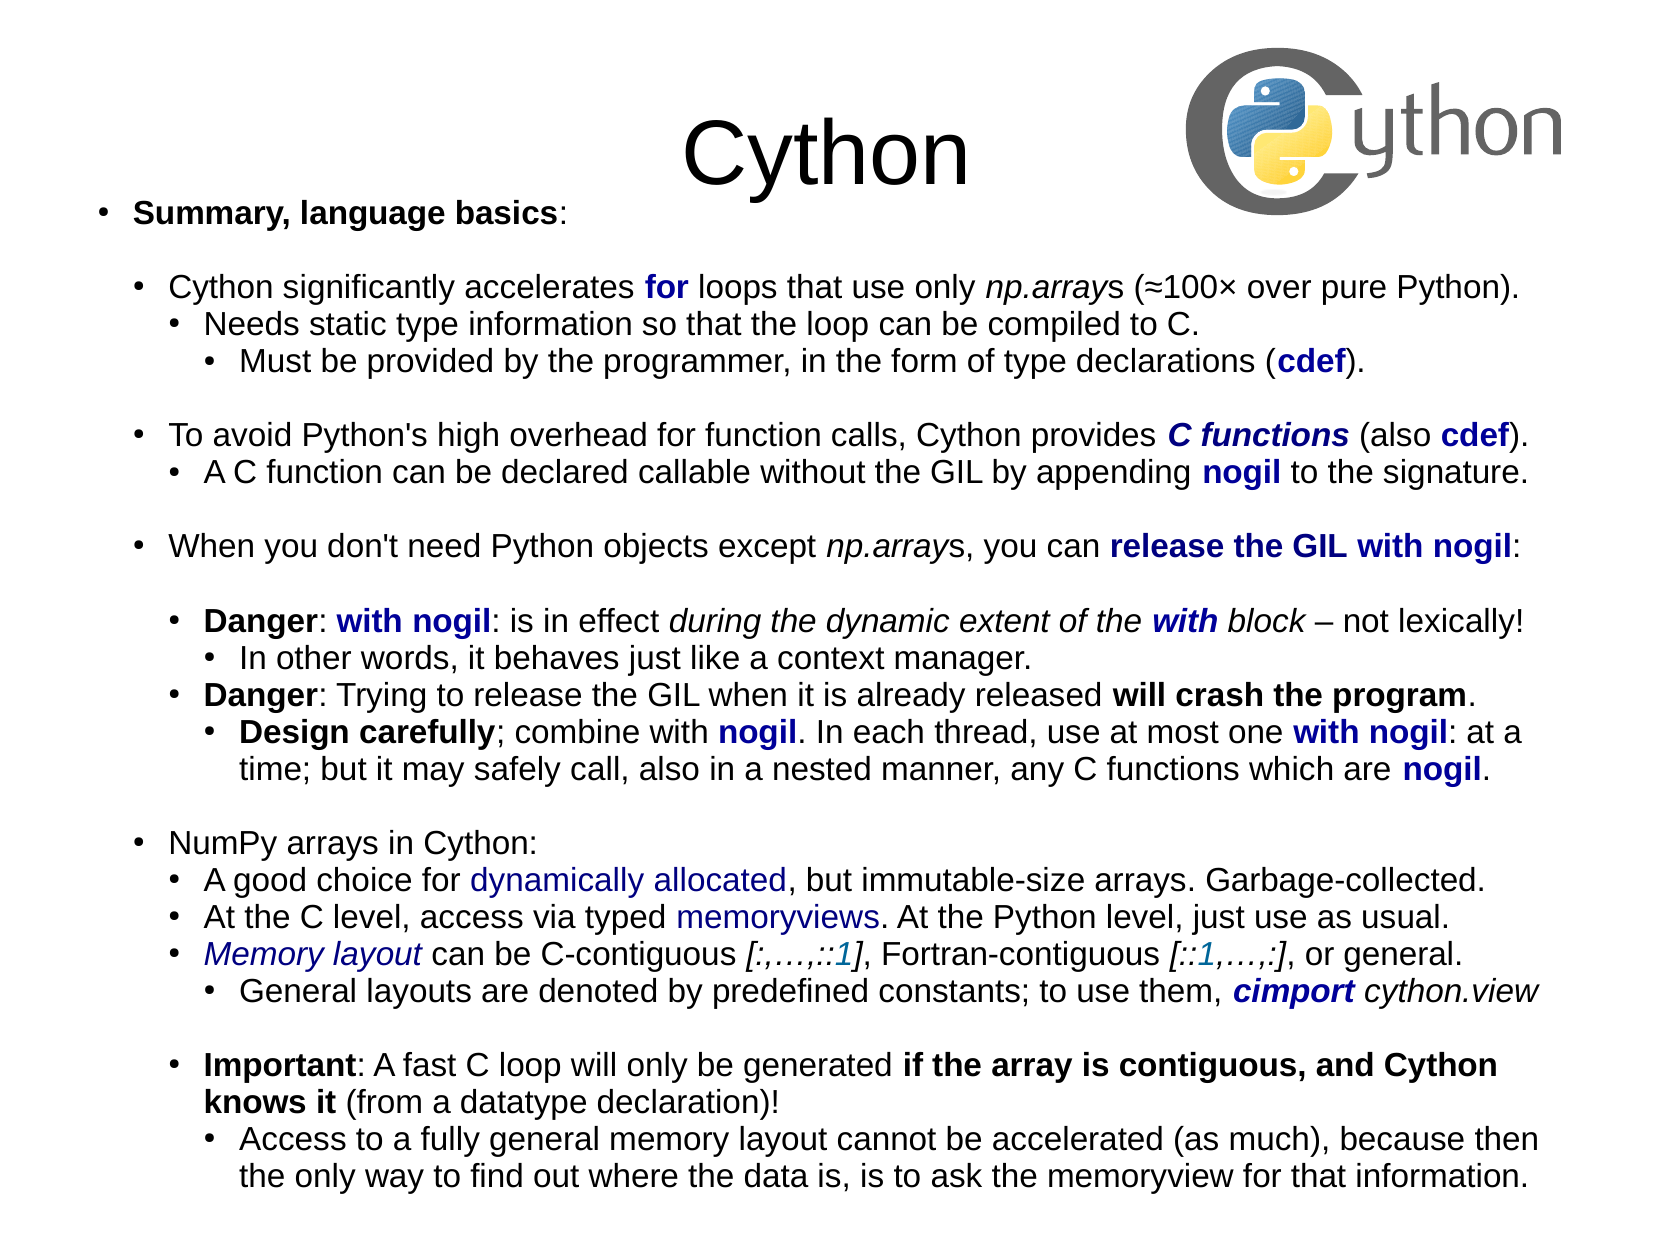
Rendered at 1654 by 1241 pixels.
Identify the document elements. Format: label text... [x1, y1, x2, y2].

title Cython [1561, 49, 1571, 257]
text_box Summary, language basics: Cython significantly accelerates for loops that use only np.arrays (≈100× over pure Python). Needs static type information so that the loop can be compiled to C. Must be provided by the programmer, in the form of type declarations (cdef). To avoid Python's high overhead for function calls, Cython provides C functions (also cdef). A C function can be declared callable without the GIL by appending nogil to the signature. When you don't need Python objects except np.arrays, you can release the GIL with nogil: Danger: with nogil: is in effect during the dynamic extent of the with block – not lexically! In other words, it behaves just like a context manager. Danger: Trying to release the GIL when it is already released will crash the program. Design carefully; combine with nogil. In each thread, use at most one with nogil: at a time; but it may safely call, also in a nested manner, any C functions which are nogil. NumPy arrays in Cython: A good choice for dynamically allocated, but immutable-size arrays. Garbage-collected. At the C level, access via typed memoryviews. At the Python level, just use as usual. Memory layout can be C-contiguous [:,…,::1], Fortran-contiguous [::1,…,:], or general. General layouts are denoted by predefined constants; to use them, cimport cython.view Important: A fast C loop will only be generated if the array is contiguous, and Cython knows it (from a datatype declaration)! Access to a fully general memory layout cannot be accelerated (as much), because then the only way to find out where the data is, is to ask the memoryview for that information. [82, 187, 1561, 1215]
picture [1185, 47, 1561, 216]
title Cython [82, 49, 1185, 187]
